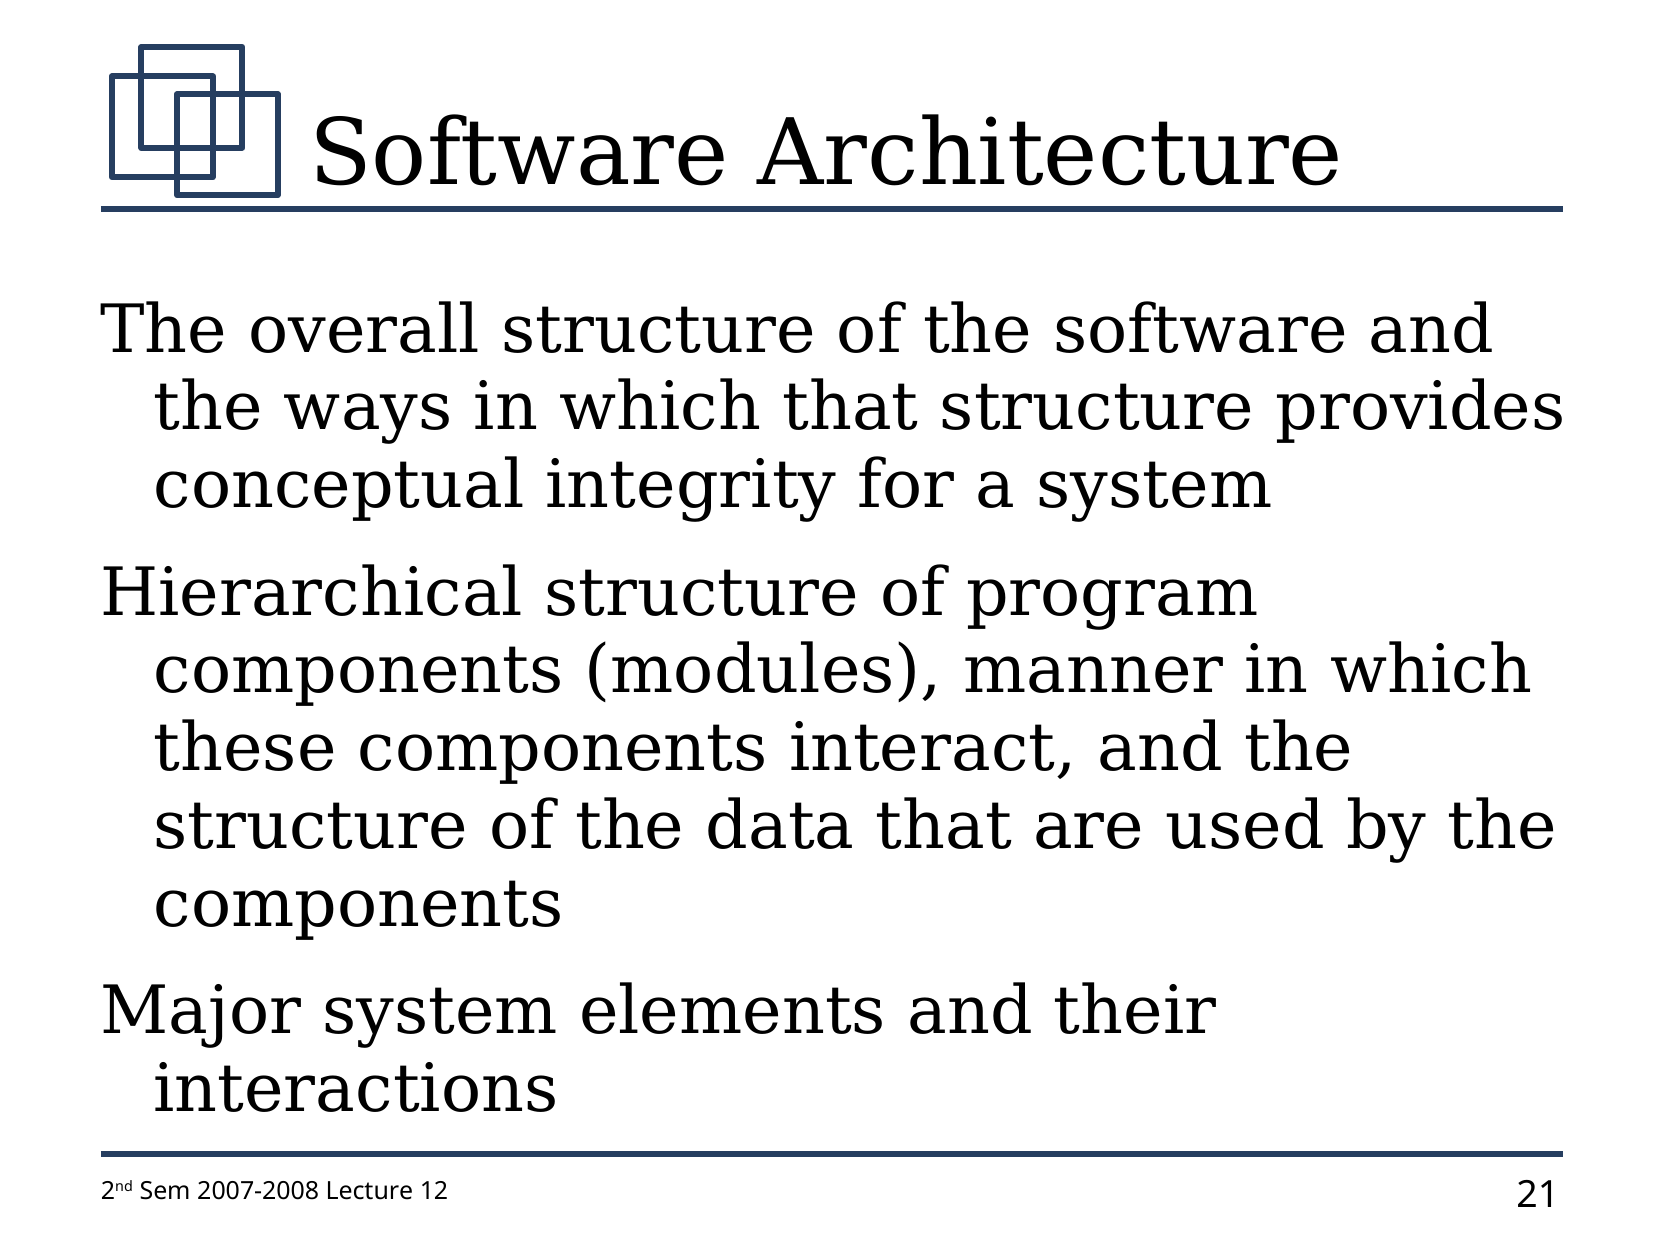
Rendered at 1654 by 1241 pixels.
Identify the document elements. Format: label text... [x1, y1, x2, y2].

list The overall structure of the software and the ways in which that structure provides conceptual integrity for a system Hierarchical structure of program components (modules), manner in which these components interact, and the structure of the data that are used by the components Major system elements and their interactions [82, 290, 1571, 1128]
title Software Architecture [82, 49, 1571, 257]
